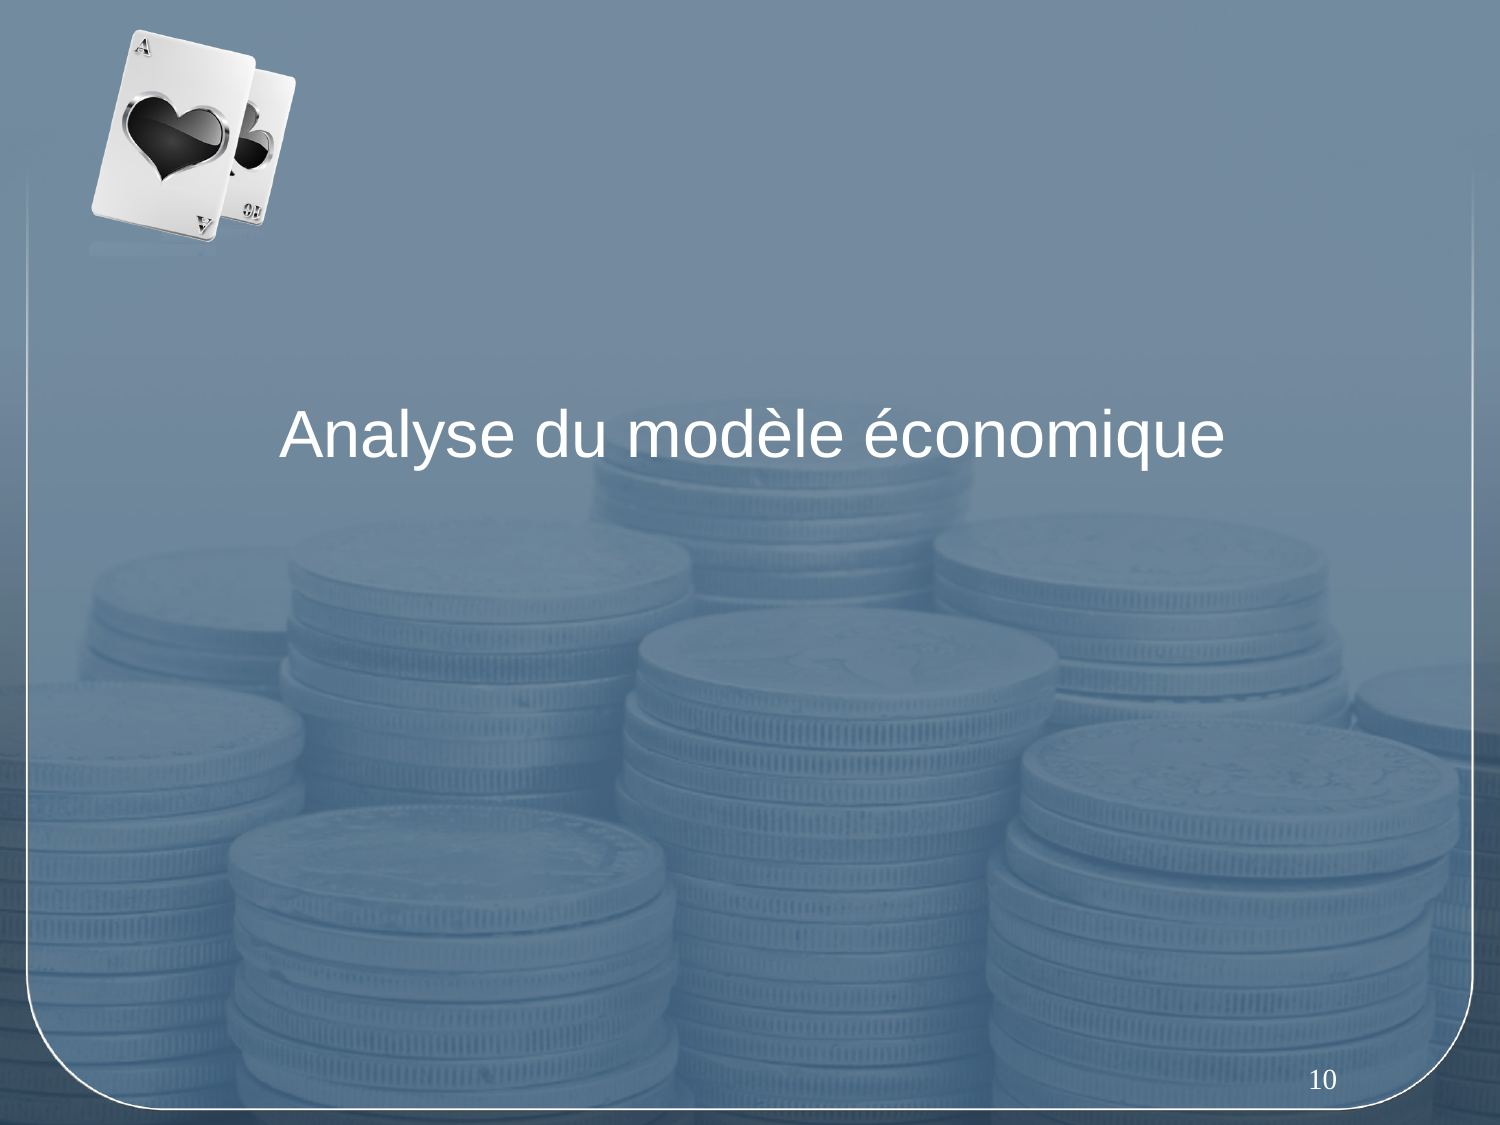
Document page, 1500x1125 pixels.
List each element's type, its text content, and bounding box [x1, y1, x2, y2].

text_box Analyse du modèle économique [59, 383, 1447, 479]
picture [0, 0, 1500, 1125]
